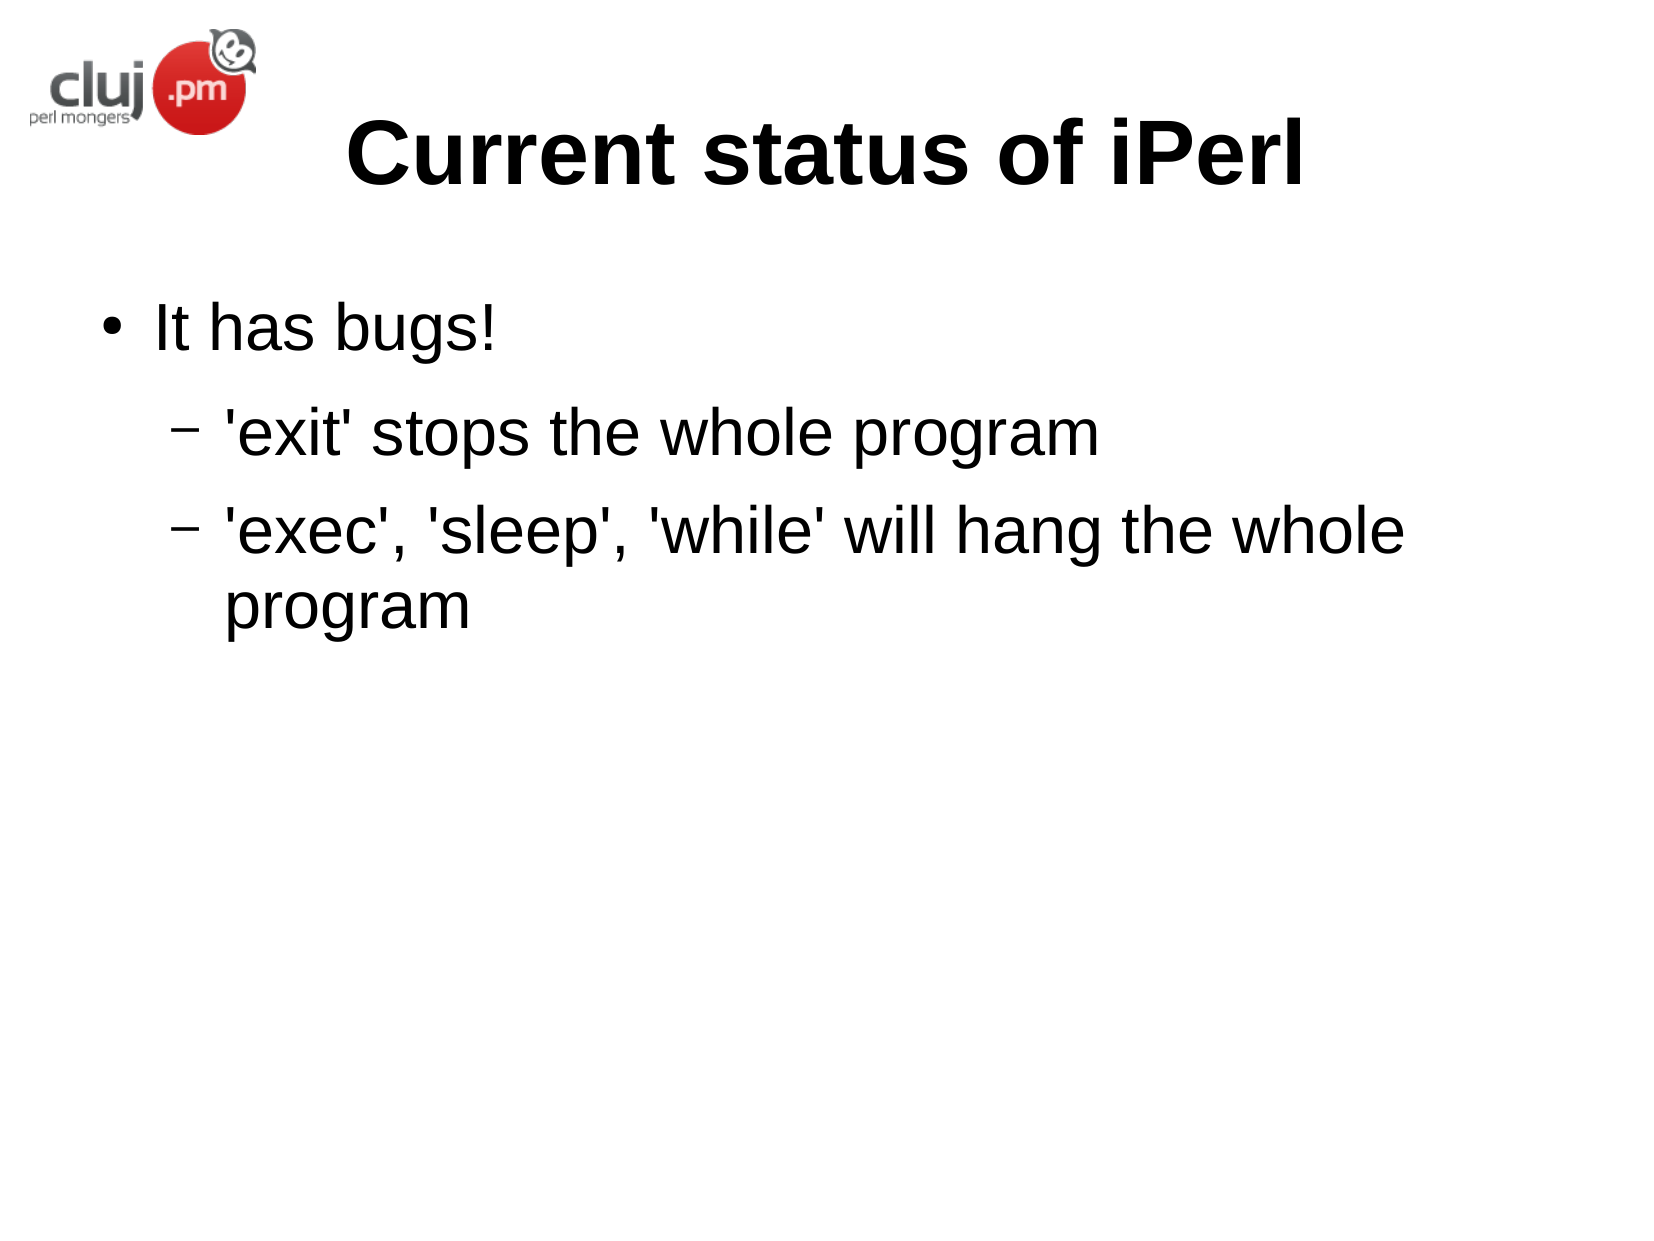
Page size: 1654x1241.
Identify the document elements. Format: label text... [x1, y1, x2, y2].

picture [30, 29, 256, 135]
list It has bugs! 'exit' stops the whole program 'exec', 'sleep', 'while' will hang the whole program [82, 290, 1538, 1171]
title Current status of iPerl [82, 49, 1571, 257]
